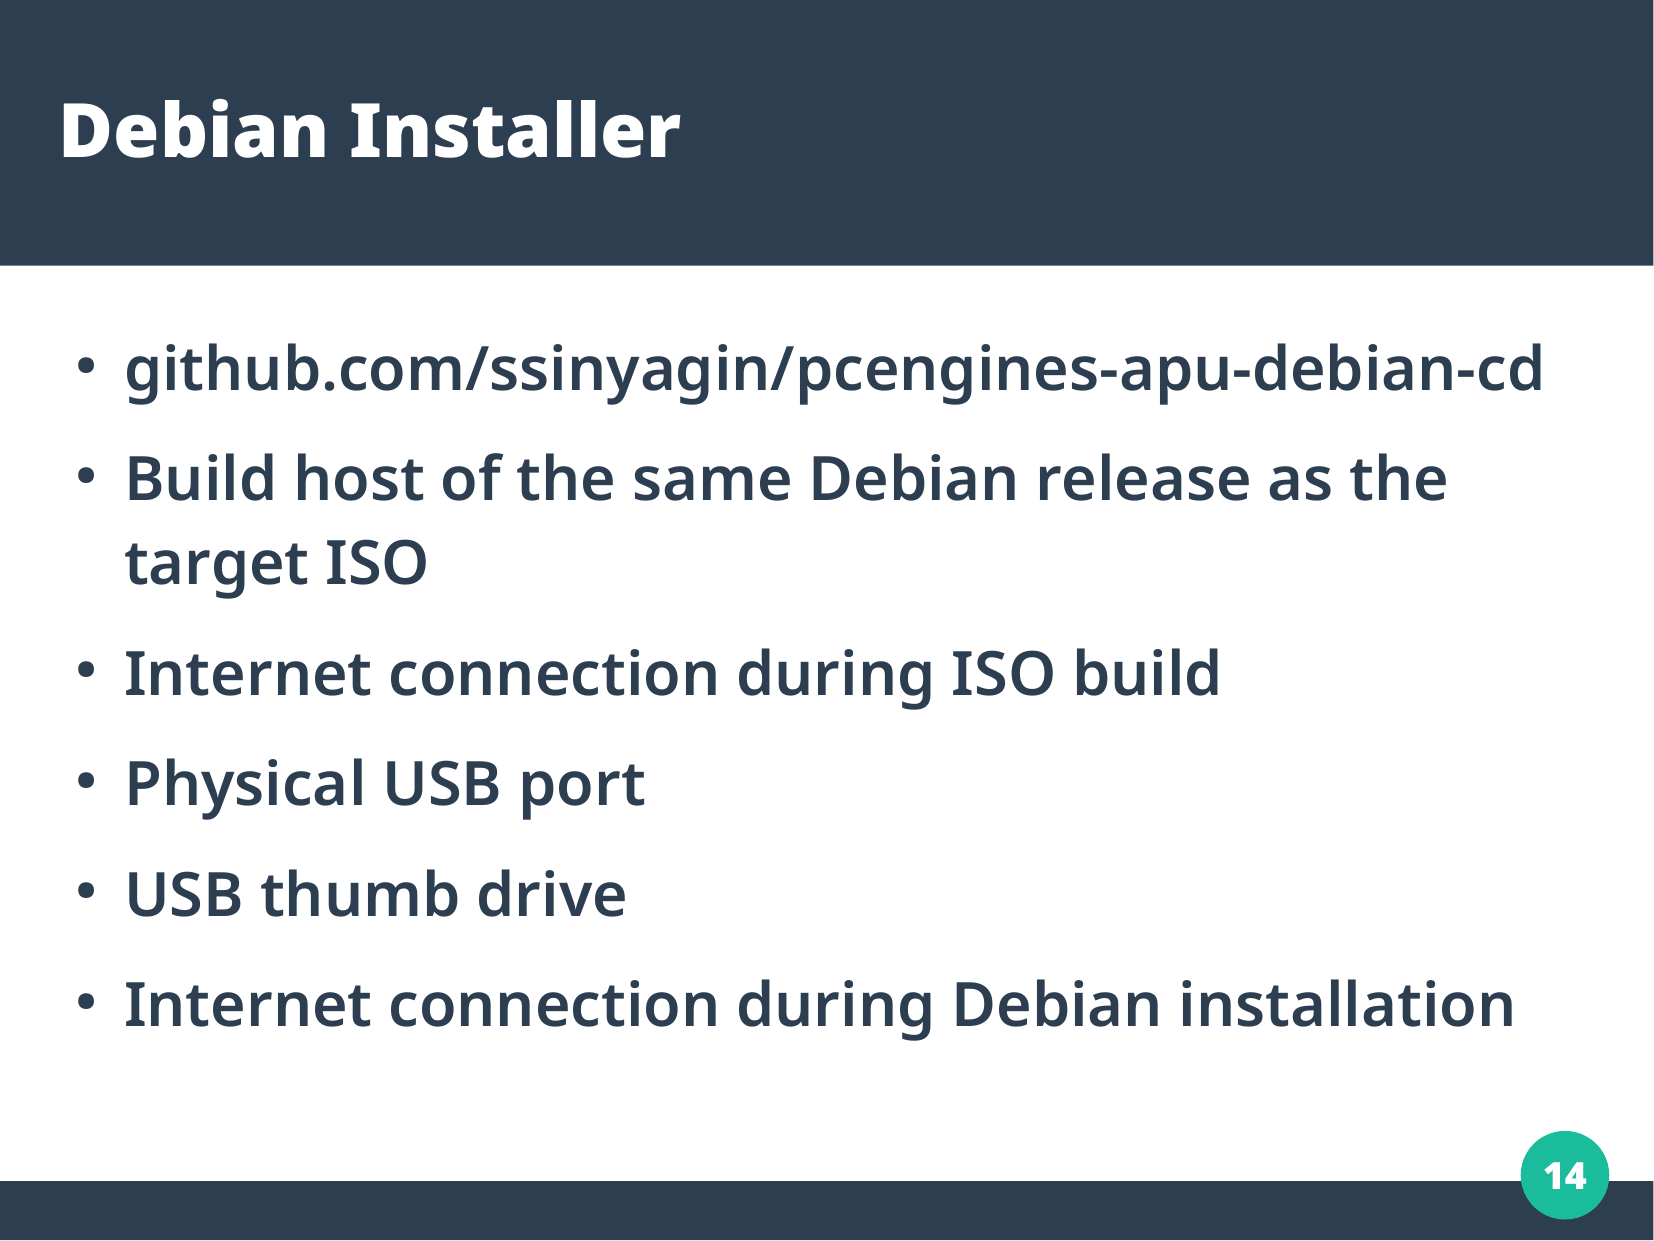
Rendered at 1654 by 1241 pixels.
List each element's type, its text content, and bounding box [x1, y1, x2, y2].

list github.com/ssinyagin/pcengines-apu-debian-cd Build host of the same Debian release as the target ISO Internet connection during ISO build Physical USB port USB thumb drive Internet connection during Debian installation [59, 324, 1595, 1152]
title Debian Installer [59, 49, 1595, 207]
